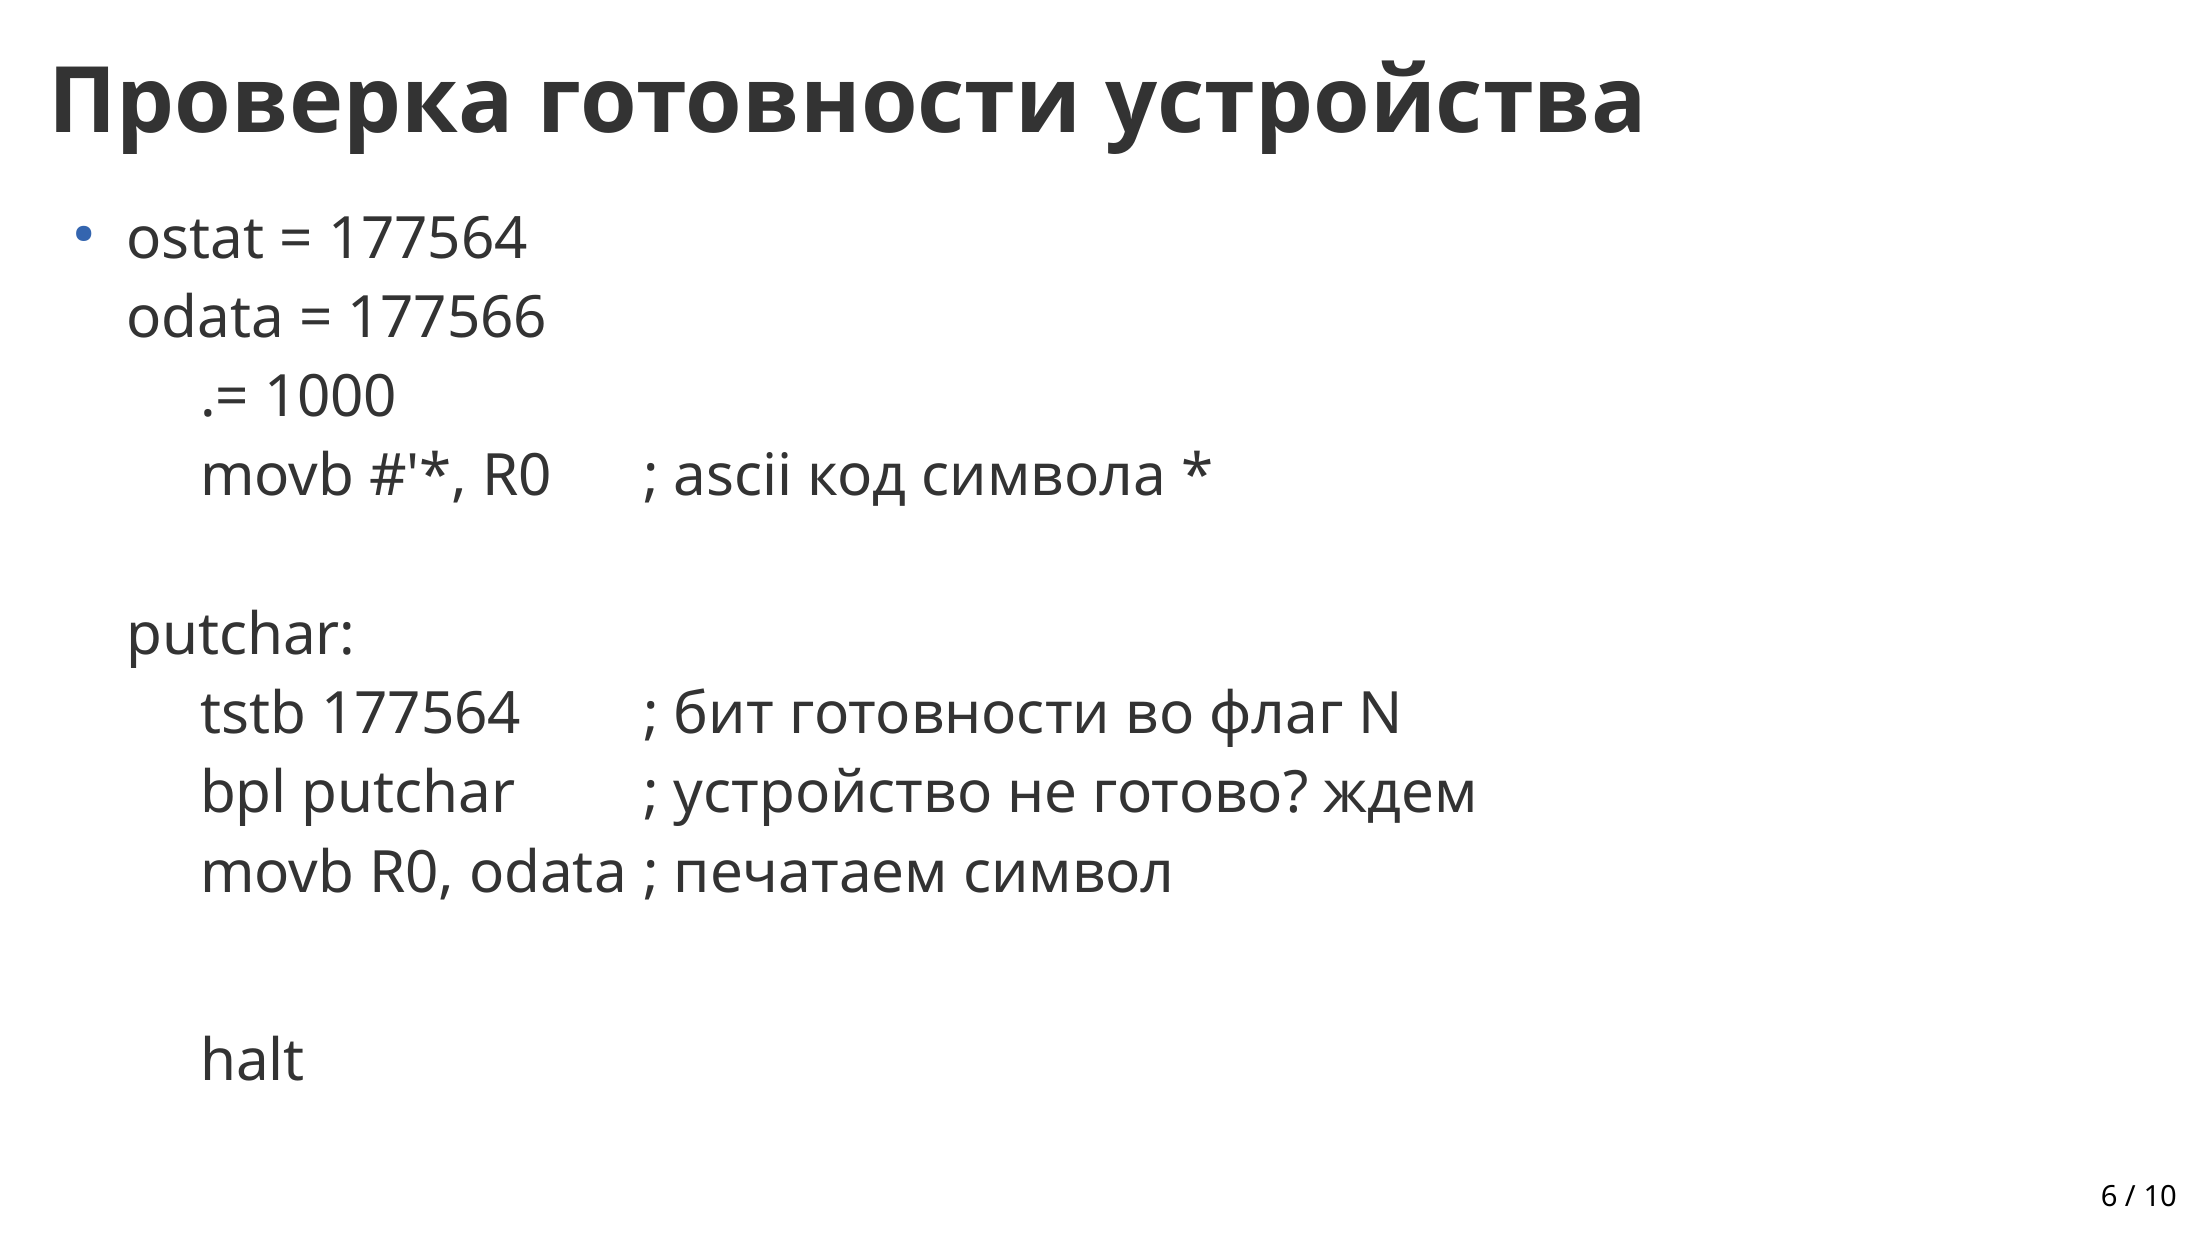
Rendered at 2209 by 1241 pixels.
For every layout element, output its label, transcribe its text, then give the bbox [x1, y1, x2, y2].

list ostat = 177564 odata = 177566 .= 1000 movb #'*, R0 ; ascii код символа * putchar: tstb 177564 ; бит готовности во флаг N bpl putchar ; устройство не готово? ждем movb R0, odata ; печатаем символ halt [55, 195, 1690, 1177]
title Проверка готовности устройства [48, 34, 2174, 160]
